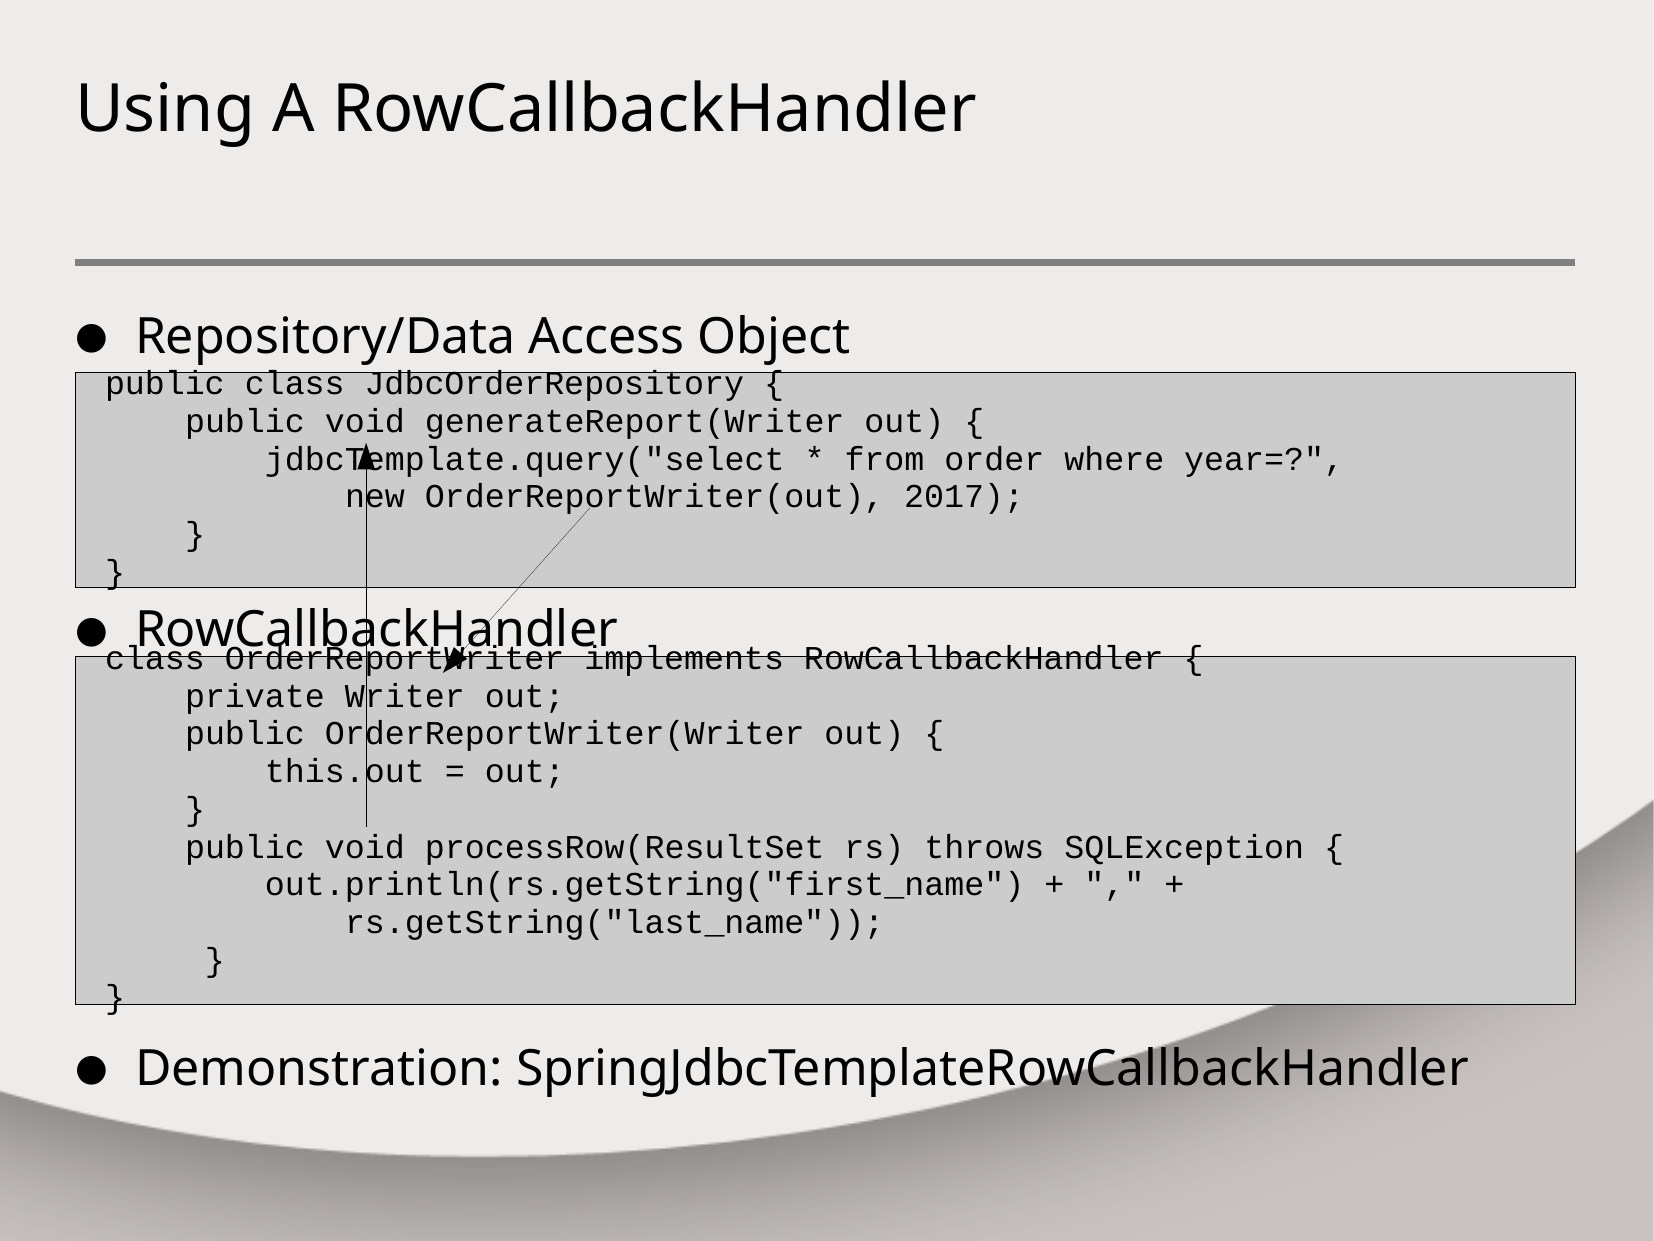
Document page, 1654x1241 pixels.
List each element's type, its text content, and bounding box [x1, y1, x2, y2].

list Repository/Data Access Object RowCallbackHandler Demonstration: SpringJdbcTemplateRowCallbackHandler [75, 588, 366, 656]
list Repository/Data Access Object RowCallbackHandler Demonstration: SpringJdbcTemplateRowCallbackHandler [75, 1005, 1576, 1163]
list Repository/Data Access Object RowCallbackHandler Demonstration: SpringJdbcTemplateRowCallbackHandler [75, 300, 1576, 372]
title Using A RowCallbackHandler [75, 75, 1576, 226]
text_box class OrderReportWriter implements RowCallbackHandler { private Writer out; public OrderReportWriter(Writer out) { this.out = out; } public void processRow(ResultSet rs) throws SQLException { out.println(rs.getString("first_name") + "," + rs.getString("last_name")); } } [75, 656, 1576, 1005]
text_box public class JdbcOrderRepository { public void generateReport(Writer out) { jdbcTemplate.query("select * from order where year=?", new OrderReportWriter(out), 2017); } } [75, 372, 1576, 588]
picture [0, 0, 1654, 1241]
list Repository/Data Access Object RowCallbackHandler Demonstration: SpringJdbcTemplateRowCallbackHandler [463, 588, 1576, 656]
list Repository/Data Access Object RowCallbackHandler Demonstration: SpringJdbcTemplateRowCallbackHandler [367, 588, 517, 656]
